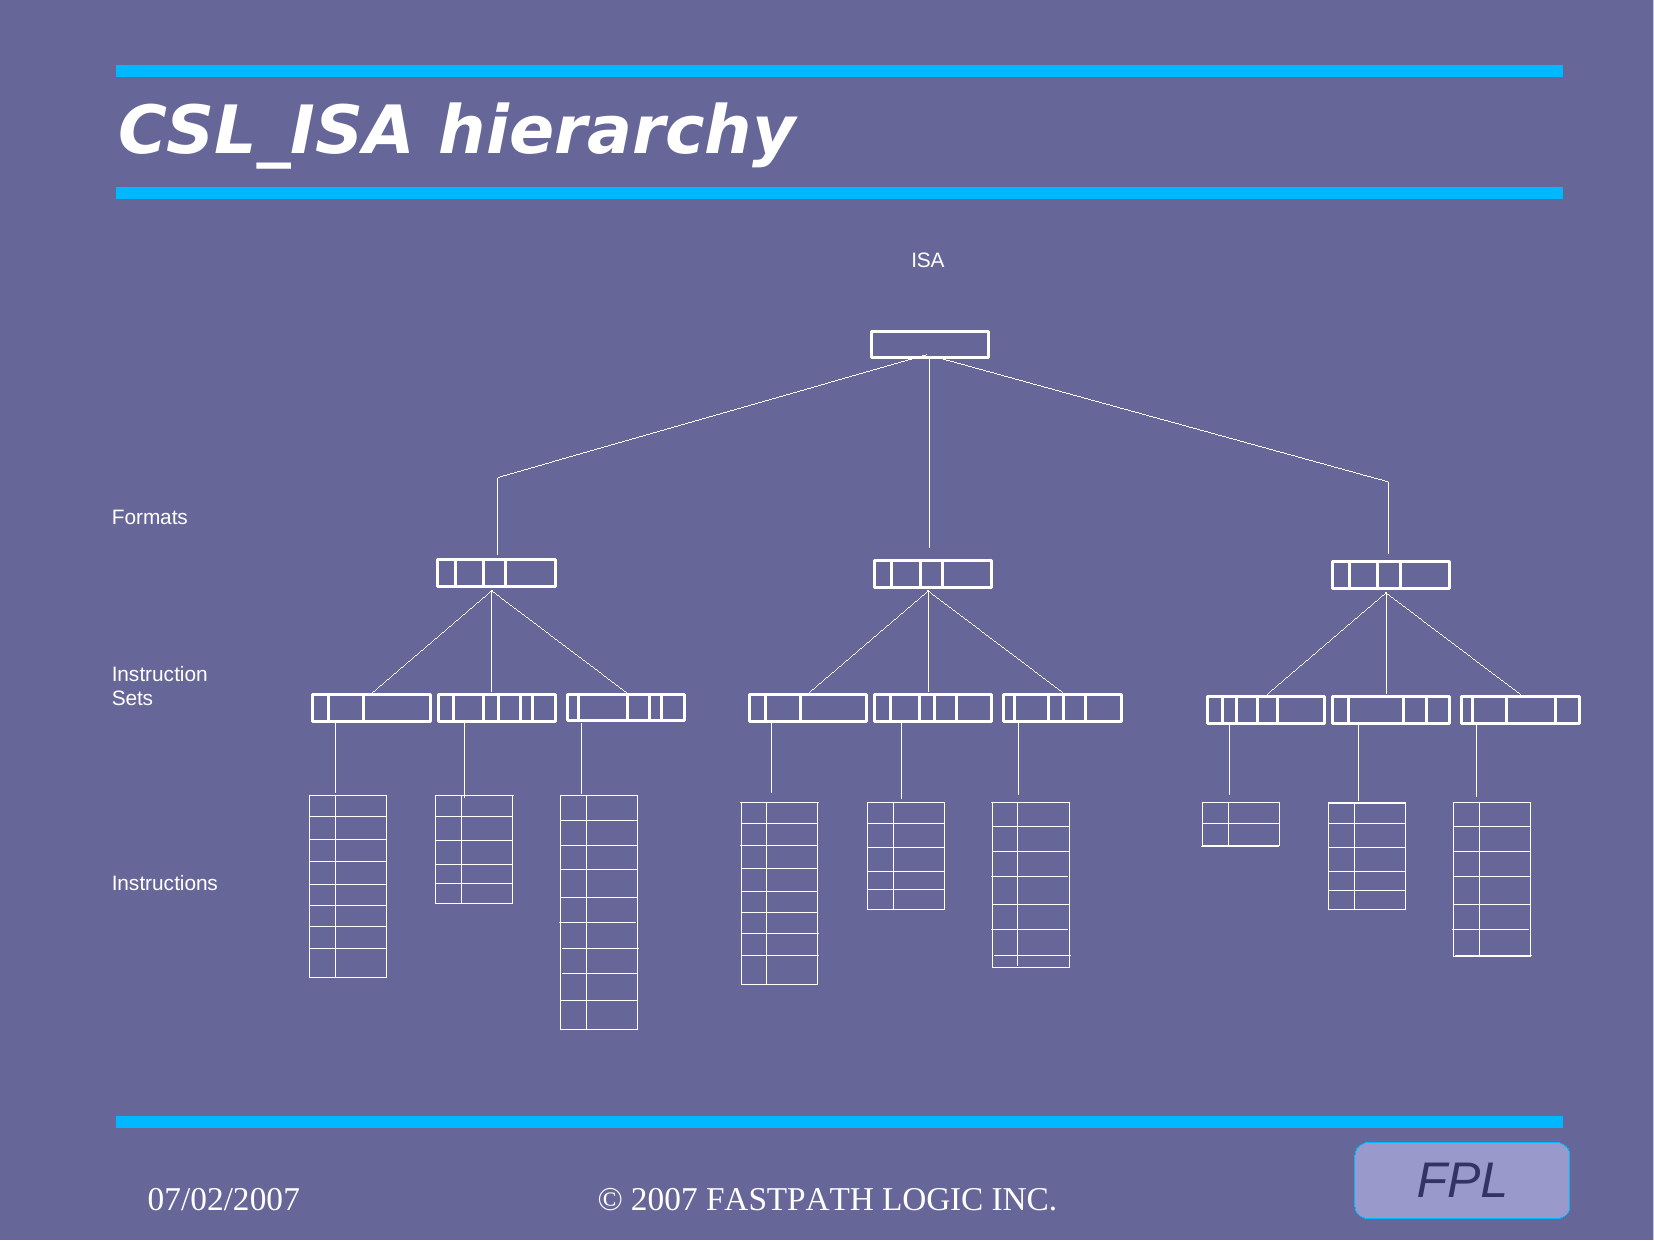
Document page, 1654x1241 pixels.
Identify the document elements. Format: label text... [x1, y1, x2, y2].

text_box Instruction Sets [97, 655, 300, 831]
text_box ISA [896, 241, 994, 354]
text_box Instructions [97, 863, 308, 973]
text_box Formats [97, 498, 262, 637]
title CSL_ISA hierarchy [118, 41, 1531, 219]
